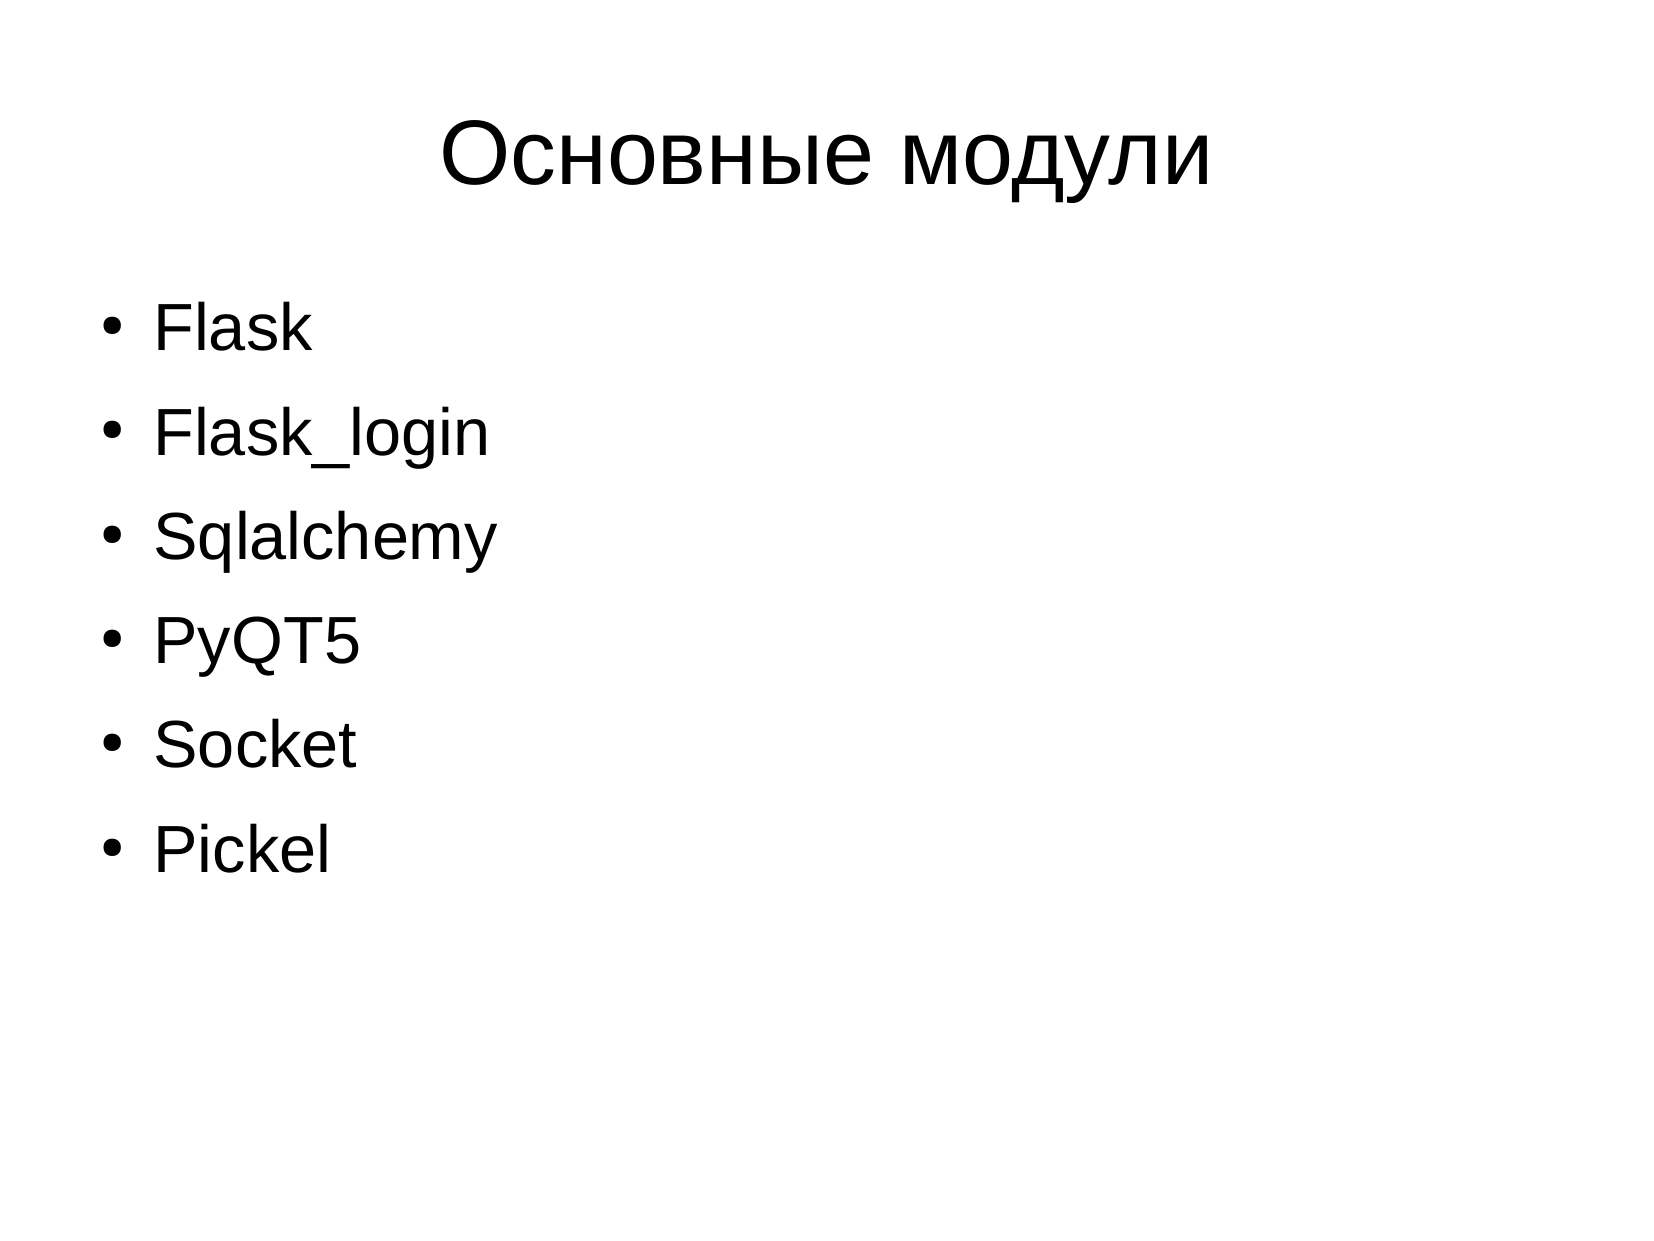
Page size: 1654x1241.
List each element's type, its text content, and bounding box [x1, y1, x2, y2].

list Flask Flask_login Sqlalchemy PyQT5 Socket Pickel [82, 290, 1571, 1010]
title Основные модули [82, 49, 1571, 257]
